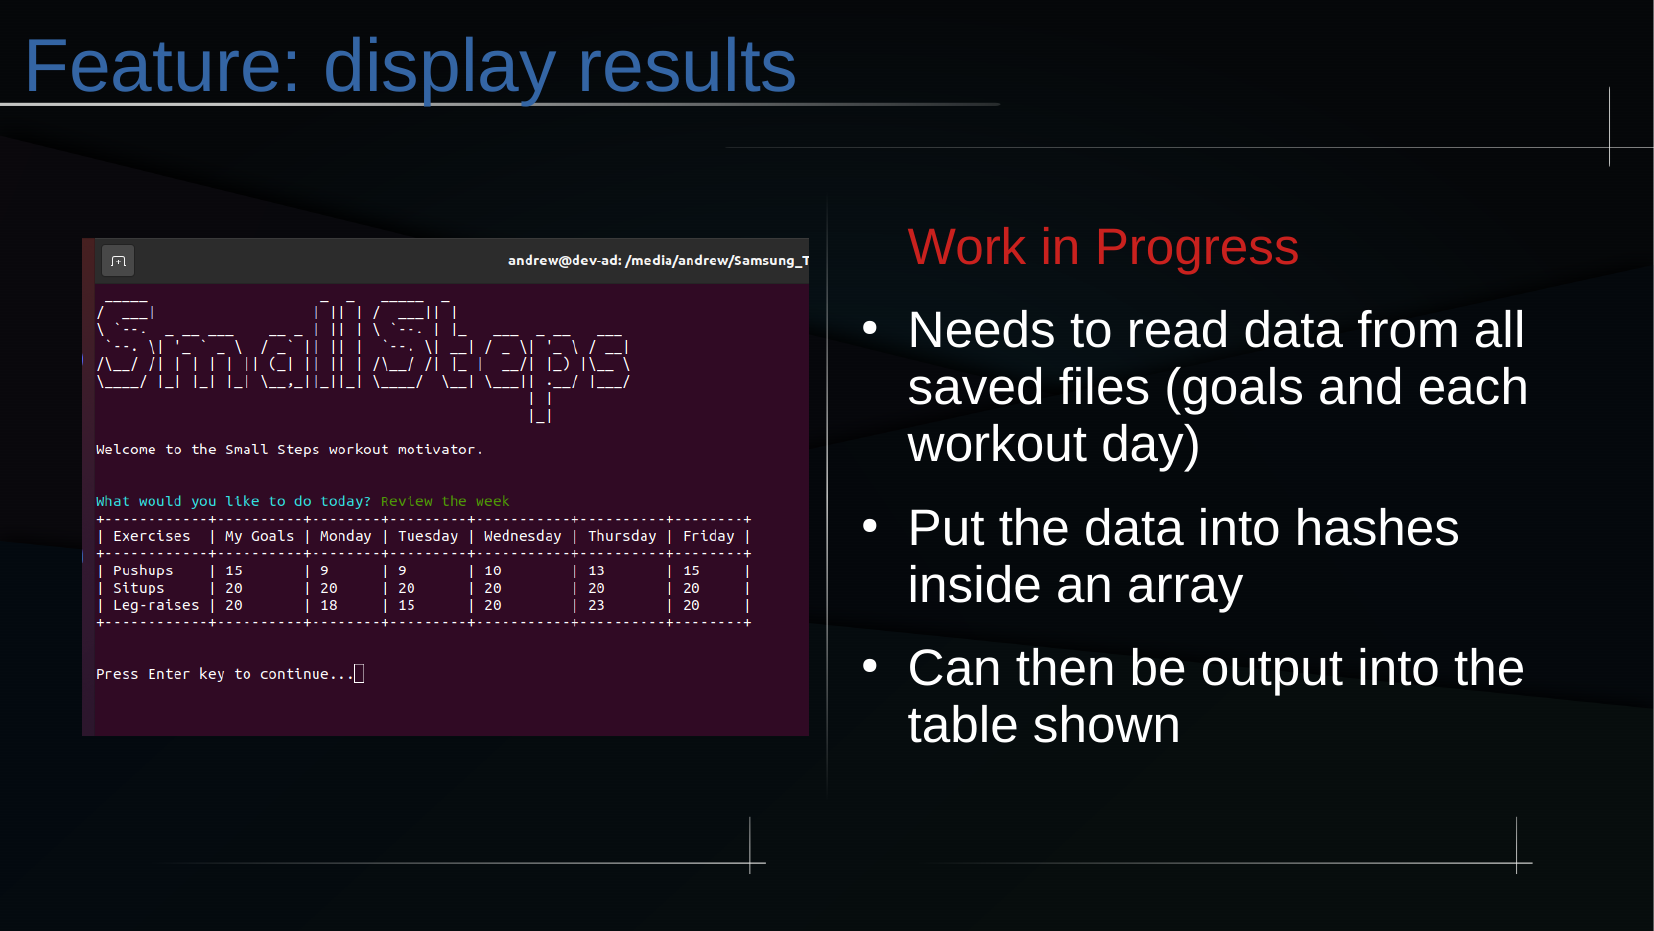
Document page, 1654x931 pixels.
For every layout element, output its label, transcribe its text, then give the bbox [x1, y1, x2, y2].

picture [0, 0, 1654, 931]
title Feature: display results [23, 11, 1589, 119]
list Work in Progress Needs to read data from all saved files (goals and each workout day) Put the data into hashes inside an array Can then be output into the table shown [845, 217, 1572, 758]
